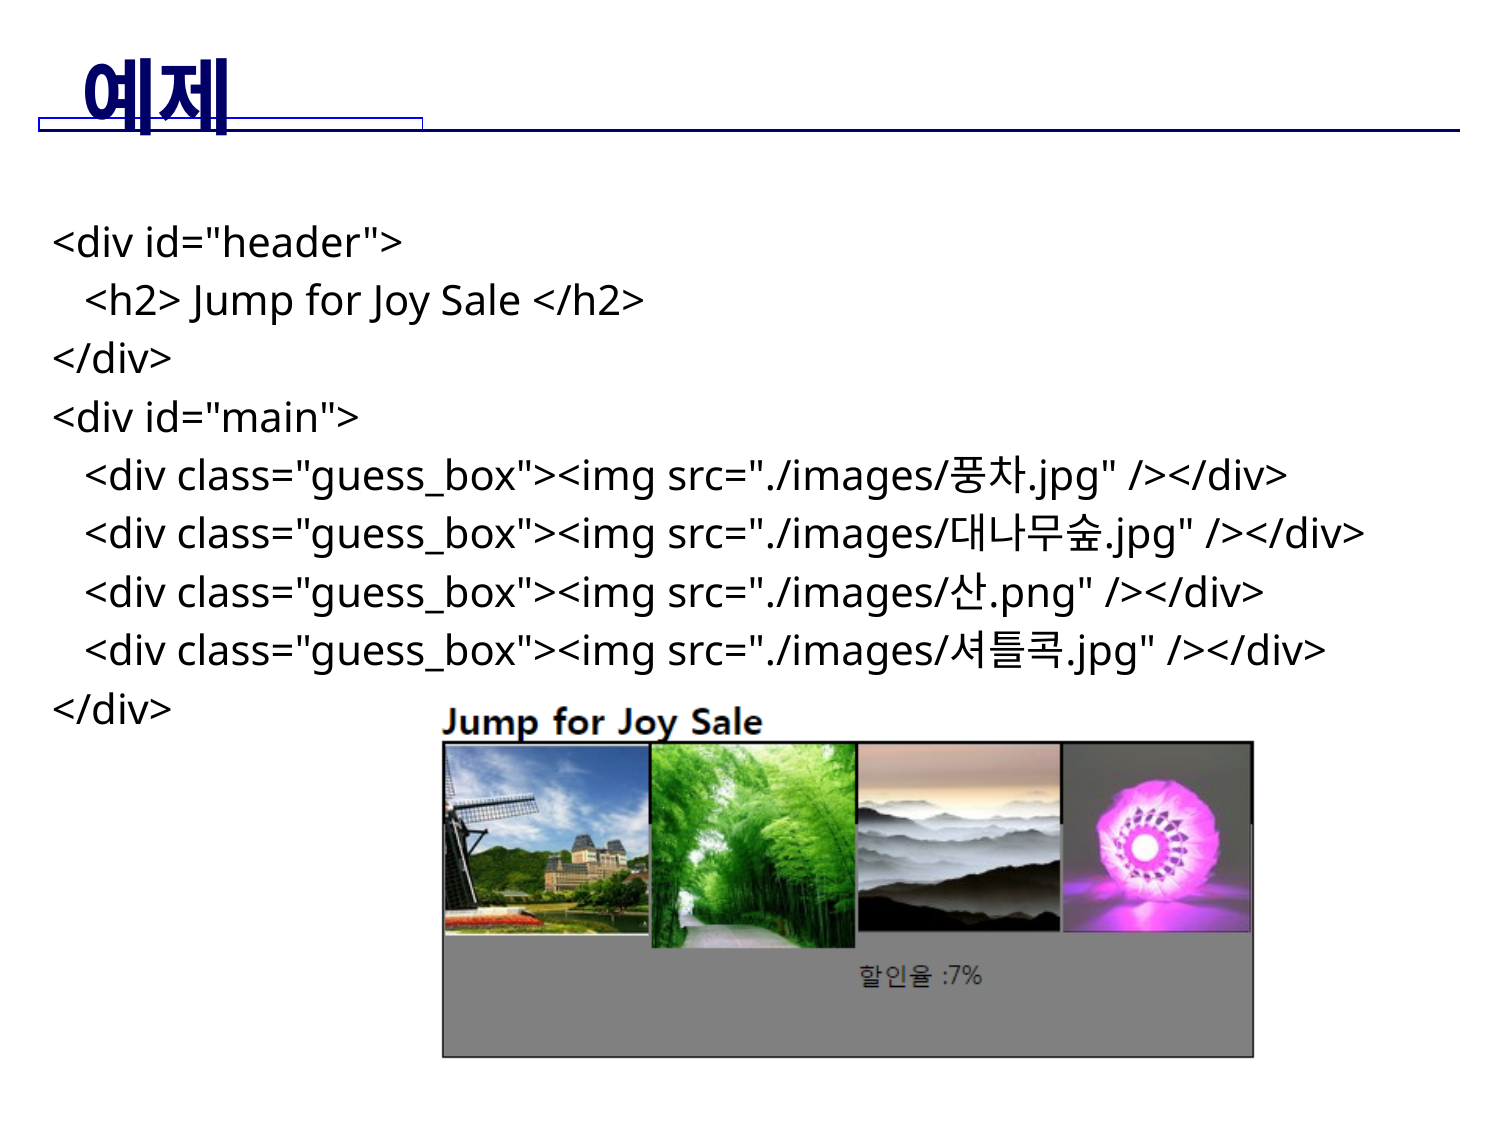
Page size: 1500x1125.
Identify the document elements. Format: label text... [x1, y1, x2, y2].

list <div id="header"> <h2> Jump for Joy Sale </h2> </div> <div id="main"> <div class="guess_box"><img src="./images/풍차.jpg" /></div> <div class="guess_box"><img src="./images/대나무숲.jpg" /></div> <div class="guess_box"><img src="./images/산.png" /></div> <div class="guess_box"><img src="./images/셔틀콕.jpg" /></div> </div> [37, 208, 1460, 1065]
picture [433, 680, 1273, 1088]
title 예제 [66, 37, 1345, 132]
